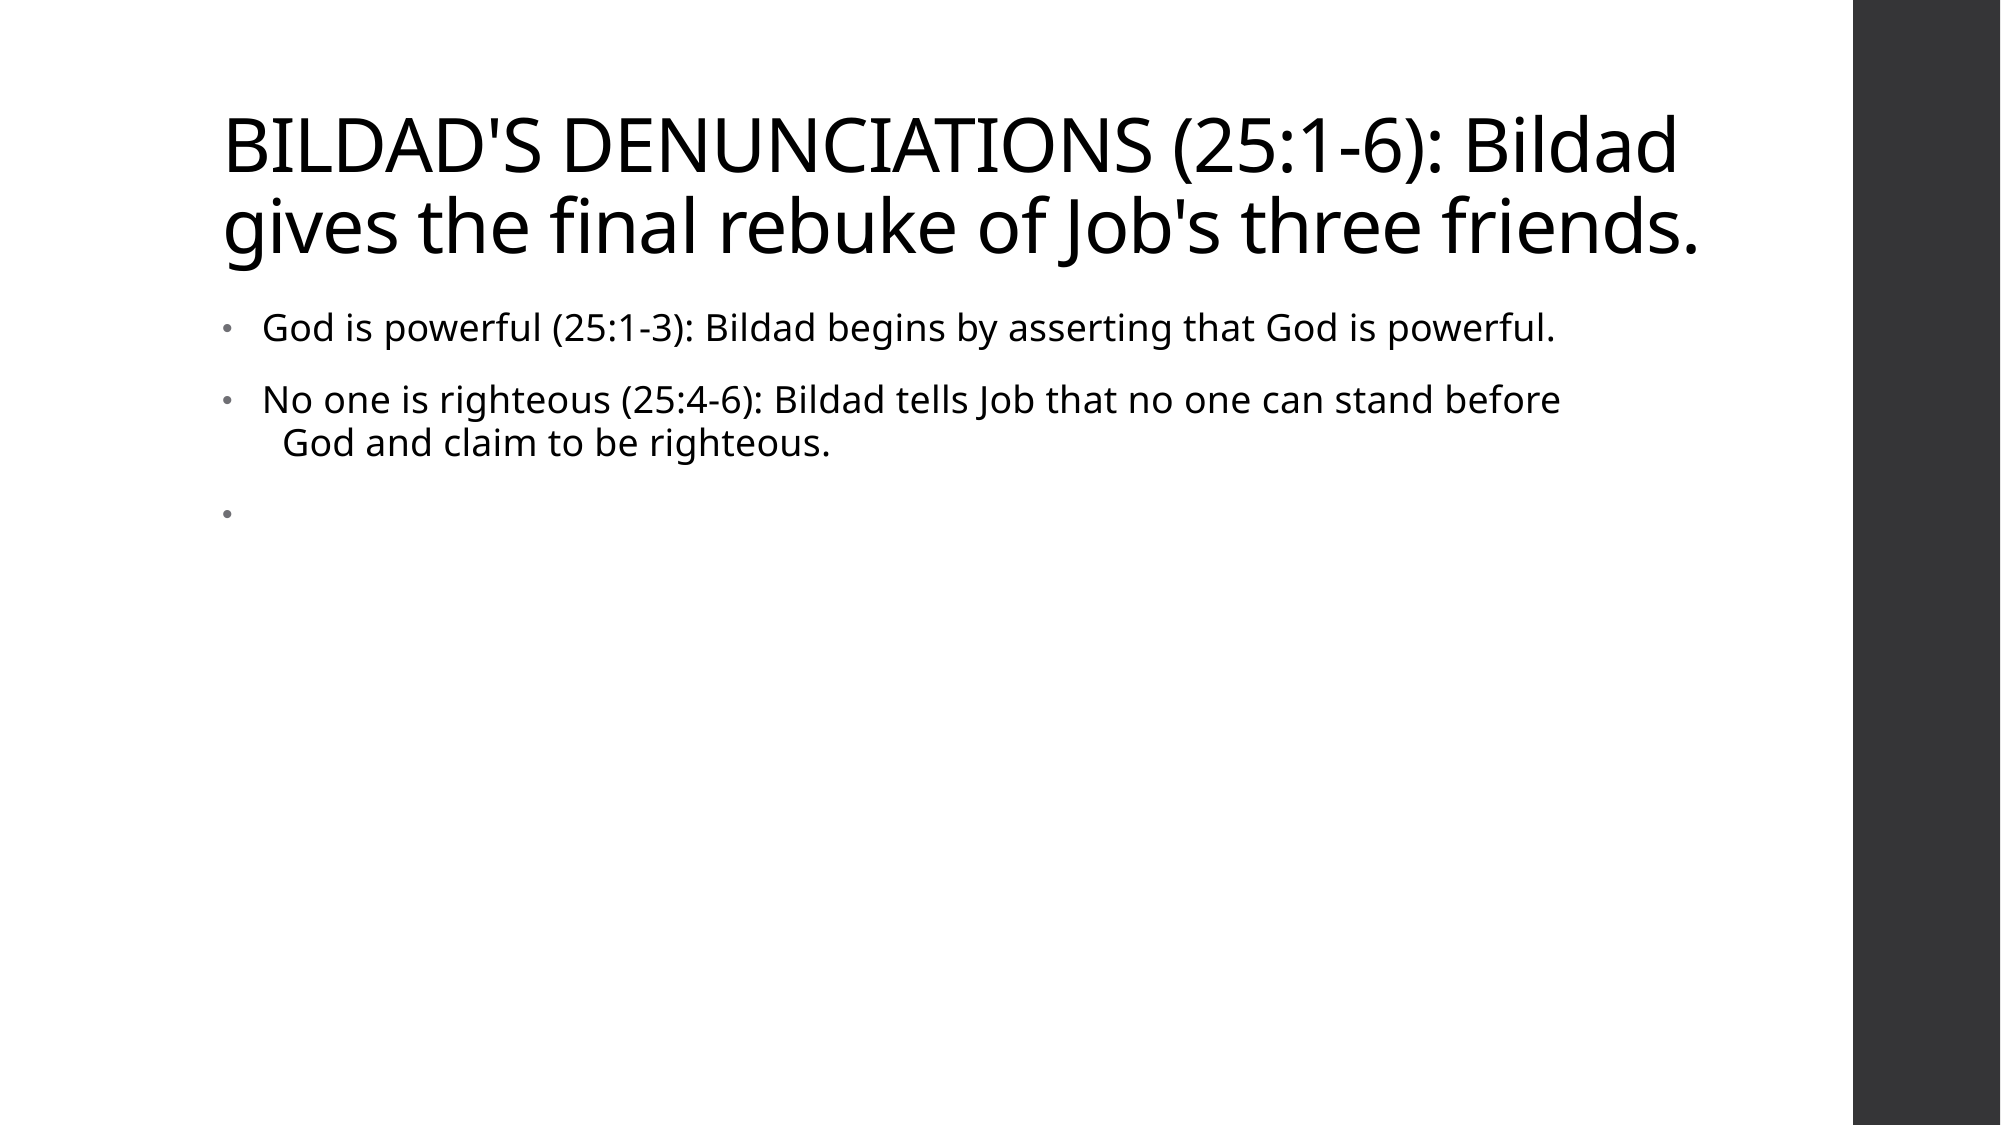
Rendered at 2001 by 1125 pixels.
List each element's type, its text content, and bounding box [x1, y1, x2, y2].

list God is powerful (25:1-3): Bildad begins by asserting that God is powerful. No one is righteous (25:4-6): Bildad tells Job that no one can stand before God and claim to be righteous. [206, 299, 1617, 1014]
title BILDAD'S DENUNCIATIONS (25:1-6): Bildad gives the final rebuke of Job's three friends. [206, 60, 1797, 278]
